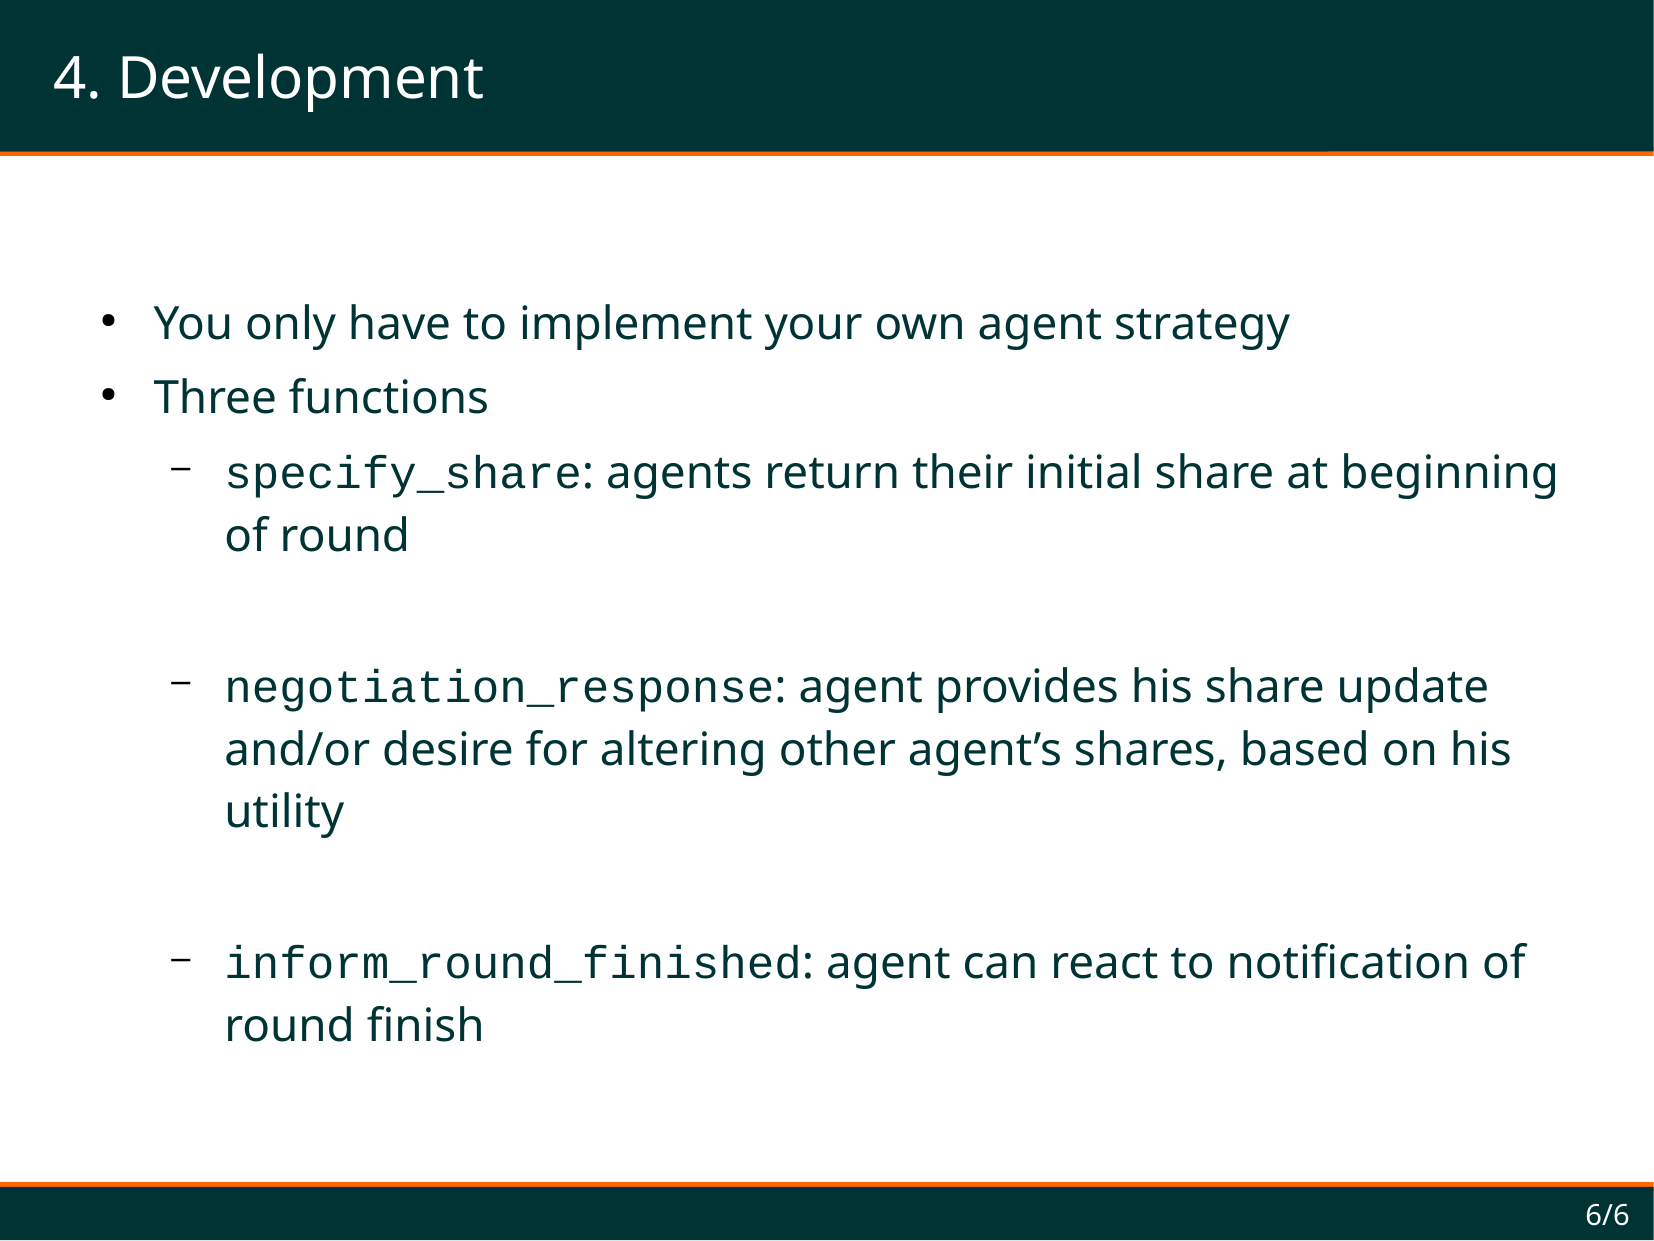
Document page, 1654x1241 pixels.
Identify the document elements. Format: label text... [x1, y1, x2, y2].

list You only have to implement your own agent strategy Three functions specify_share: agents return their initial share at beginning of round negotiation_response: agent provides his share update and/or desire for altering other agent’s shares, based on his utility inform_round_finished: agent can react to notification of round finish [82, 290, 1571, 1126]
title 4. Development [0, 0, 1329, 152]
